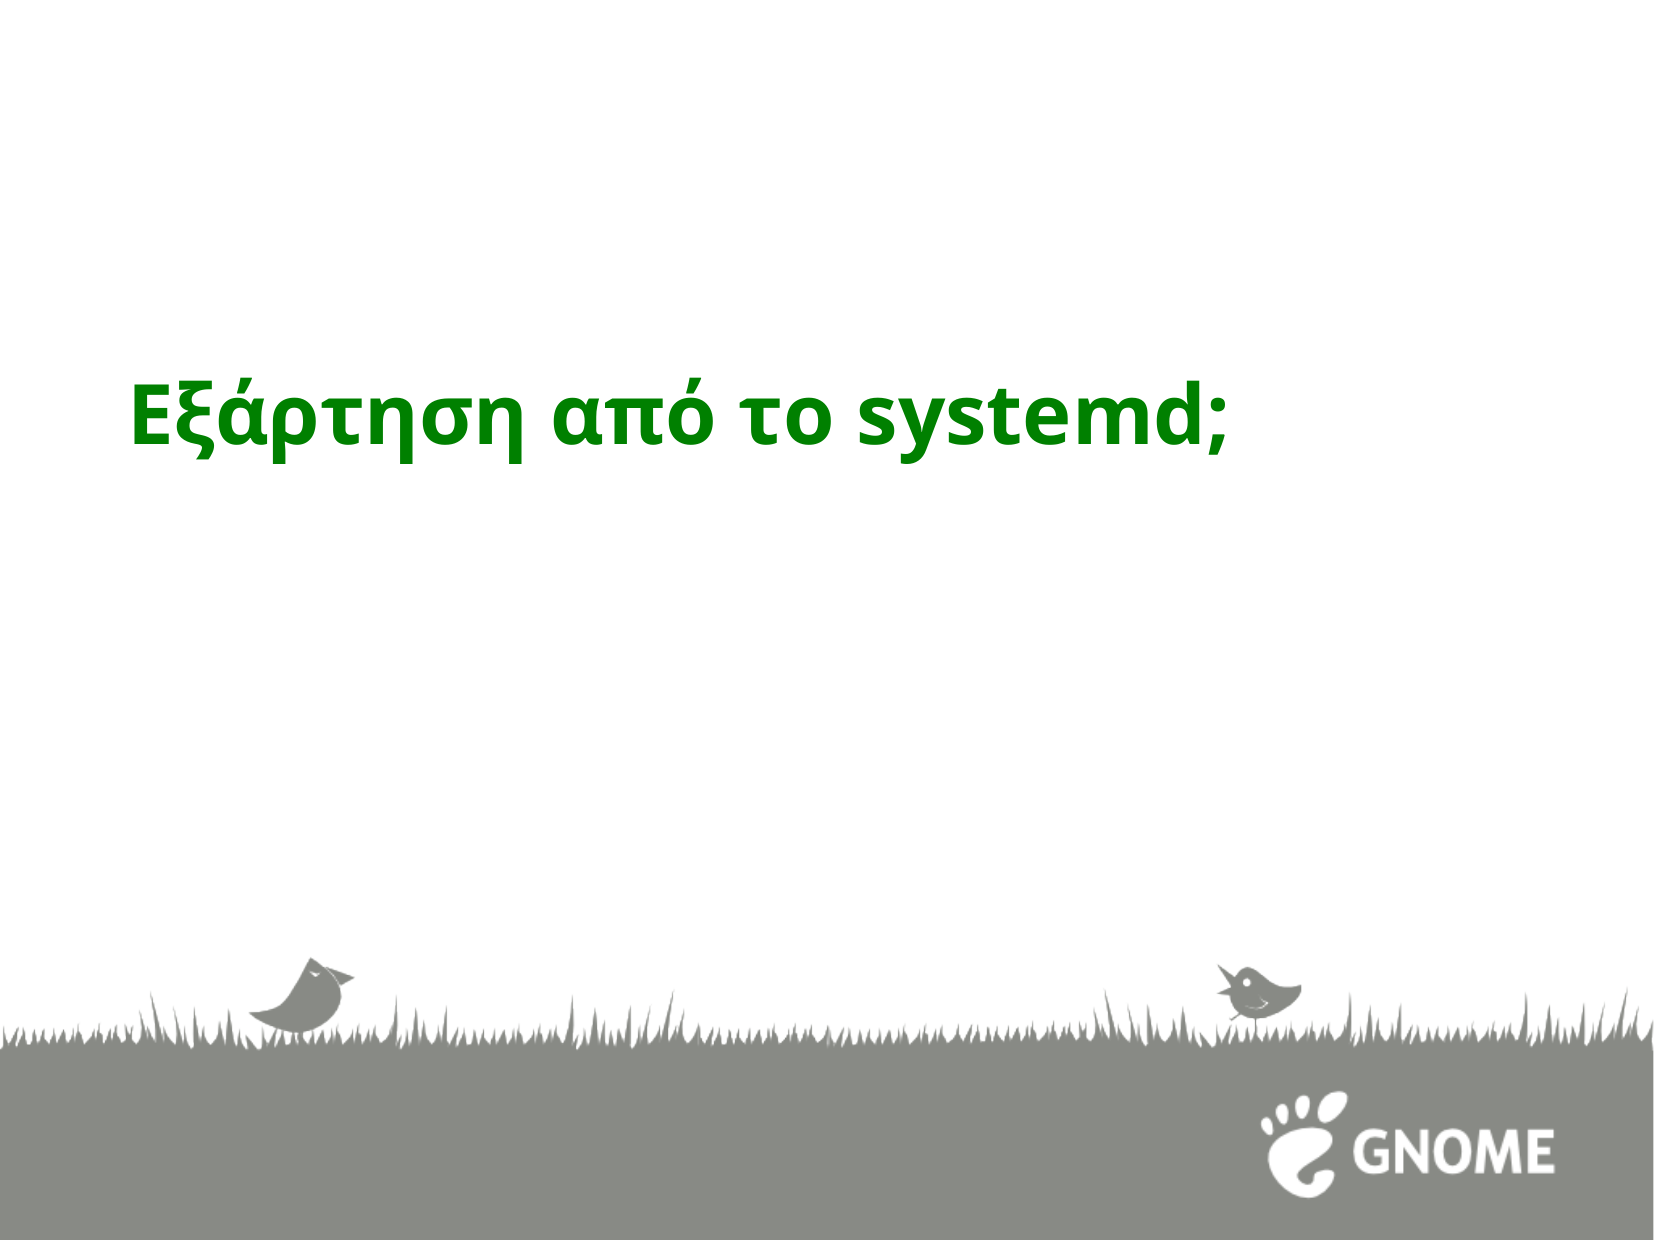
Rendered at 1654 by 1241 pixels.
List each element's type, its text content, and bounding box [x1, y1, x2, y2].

text_box Εξάρτηση από το systemd; [112, 348, 1501, 476]
picture [0, 0, 1654, 1241]
